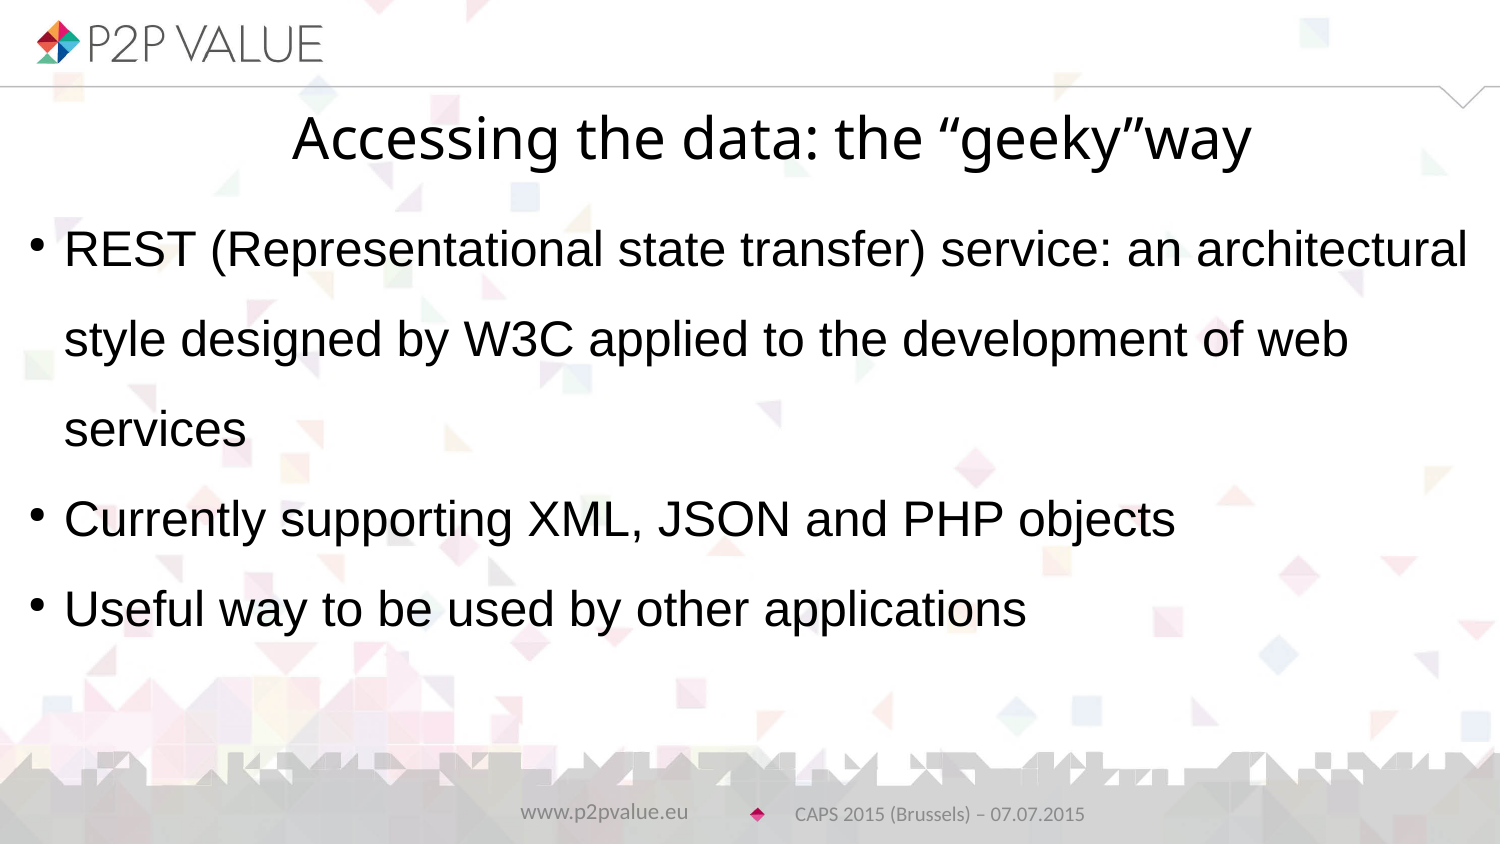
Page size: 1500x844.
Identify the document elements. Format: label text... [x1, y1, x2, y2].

text_box CAPS 2015 (Brussels) – 07.07.2015 [781, 790, 1474, 836]
subtitle REST (Representational state transfer) service: an architectural style designed by W3C applied to the development of web services Currently supporting XML, JSON and PHP objects Useful way to be used by other applications [15, 180, 1496, 736]
picture [0, 0, 1500, 844]
text_box www.p2pvalue.eu [514, 790, 733, 830]
title Accessing the data: the “geeky”way [105, 92, 1441, 180]
